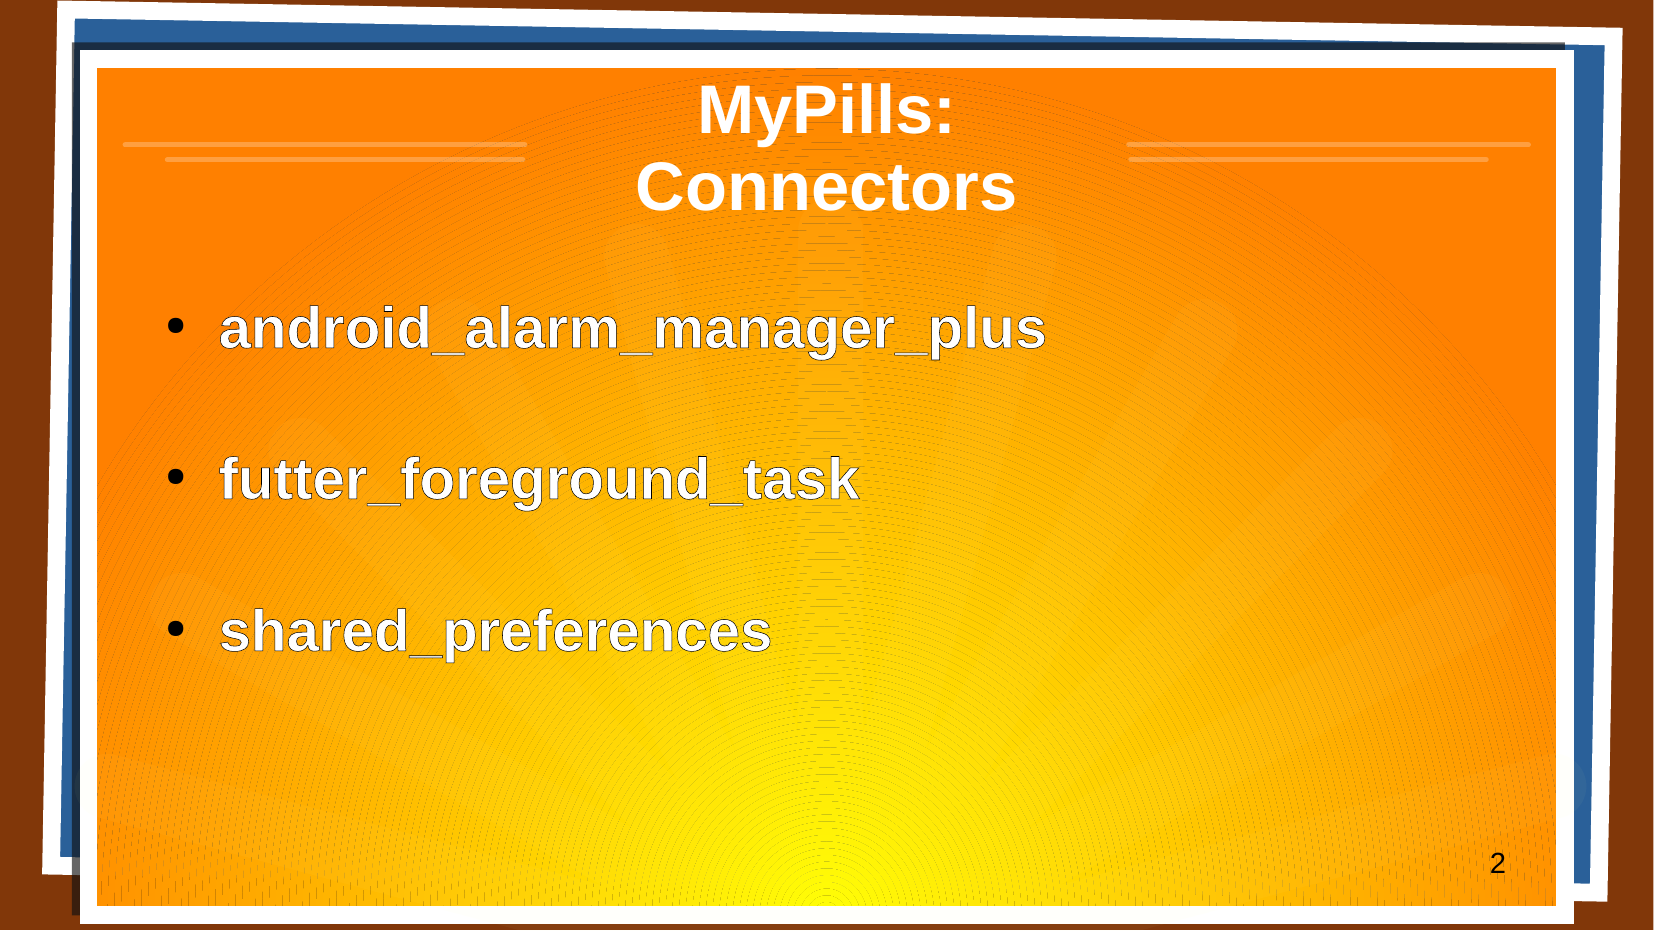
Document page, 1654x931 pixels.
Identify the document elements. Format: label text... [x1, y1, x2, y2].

title MyPills: Connectors [531, 70, 1123, 225]
list android_alarm_manager_plus futter_foreground_task shared_preferences [147, 295, 1506, 827]
